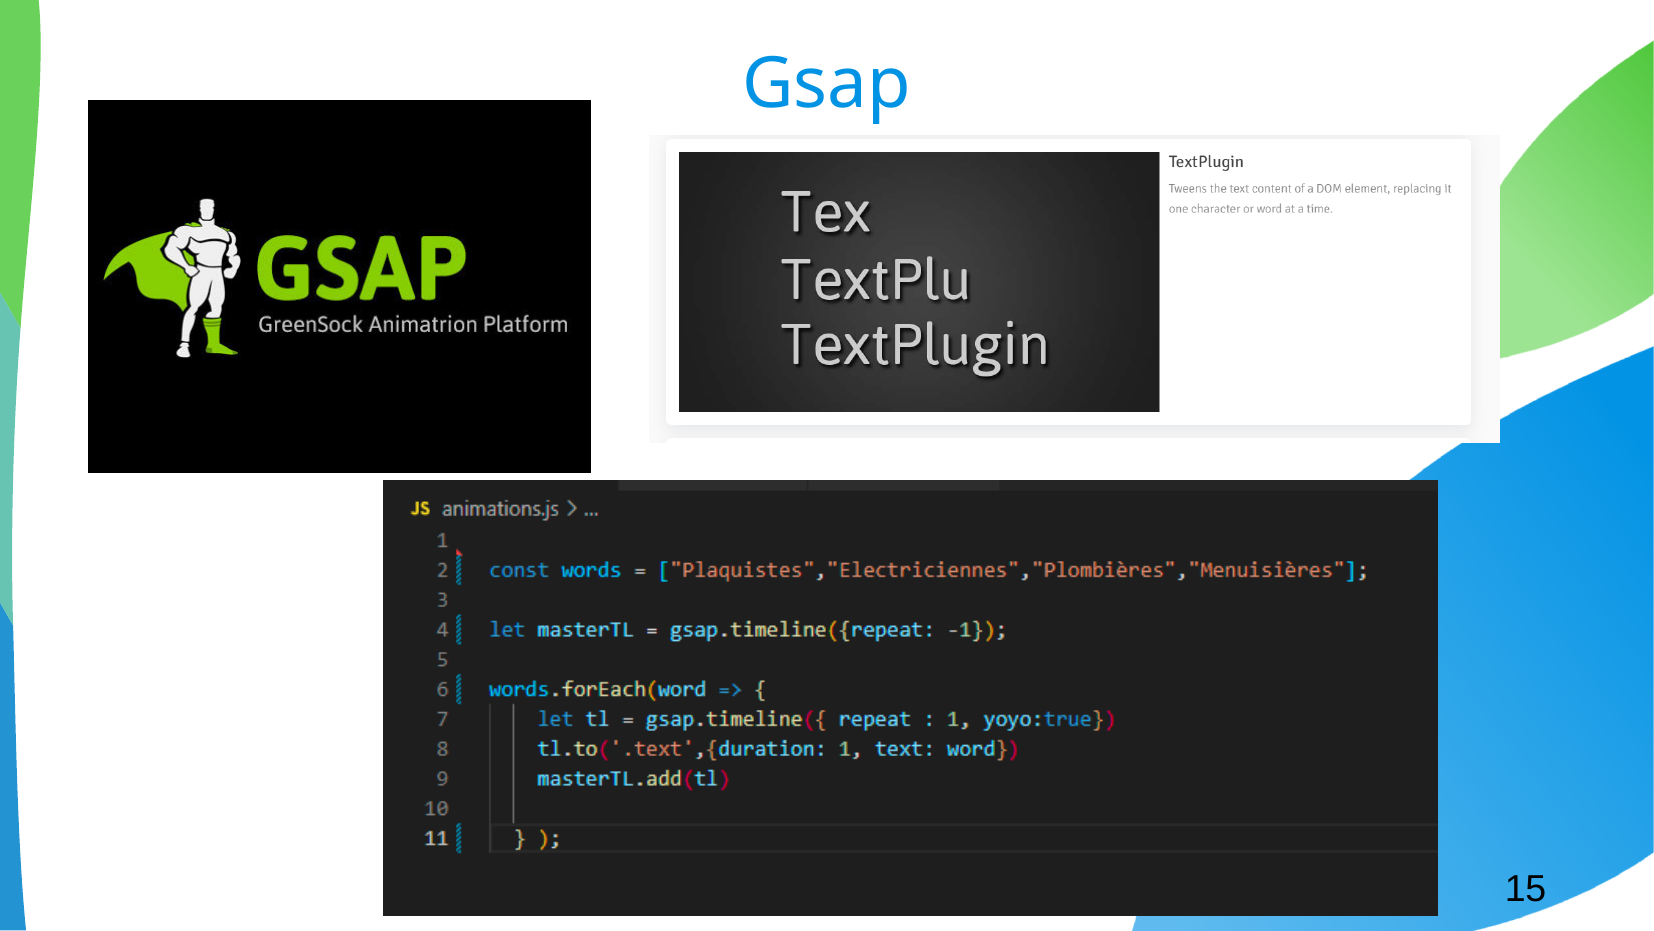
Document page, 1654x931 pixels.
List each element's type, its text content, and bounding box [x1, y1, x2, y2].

text_box Gsap [0, 29, 1654, 130]
text_box <numéro> [1490, 860, 1654, 931]
picture [88, 100, 591, 473]
picture [383, 130, 1654, 930]
